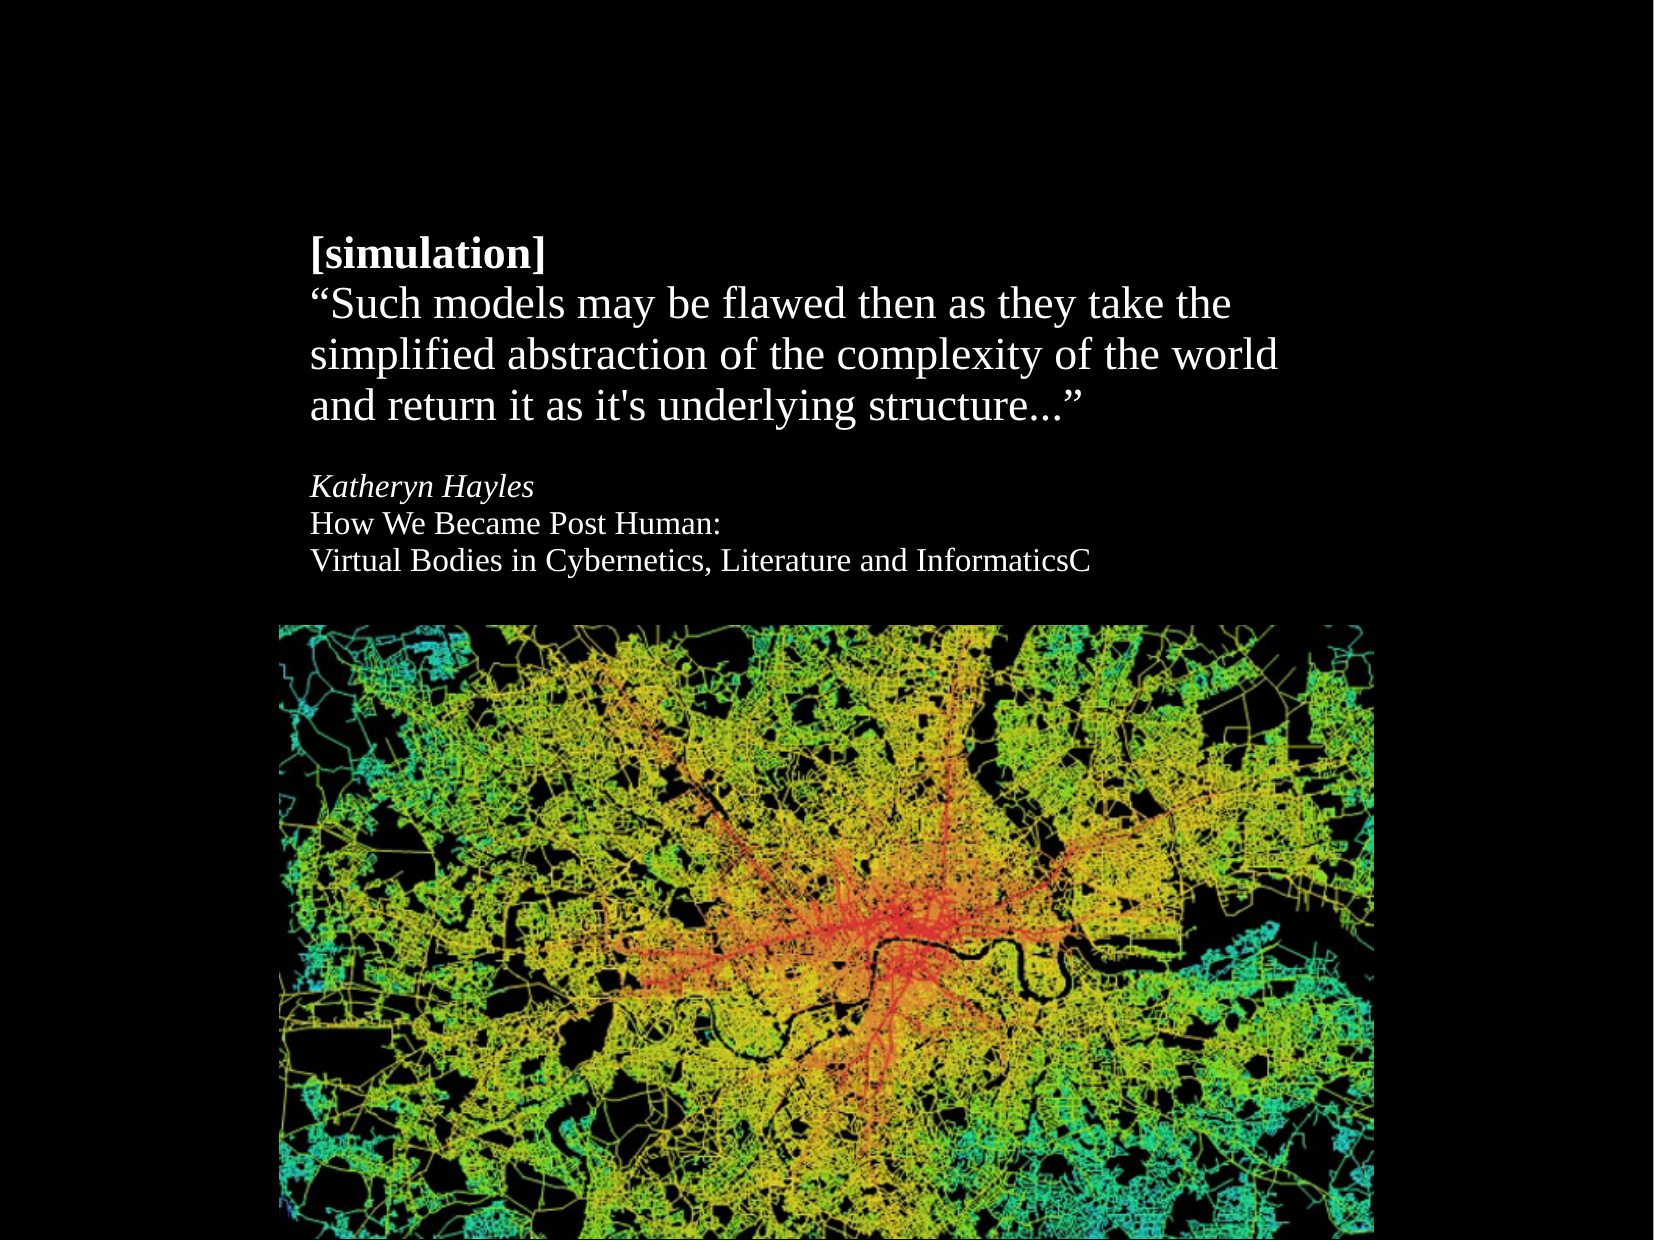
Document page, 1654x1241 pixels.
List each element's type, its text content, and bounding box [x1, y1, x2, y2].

picture [279, 625, 1374, 1239]
text_box [simulation] “Such models may be flawed then as they take the simplified abstraction of the complexity of the world and return it as it's underlying structure...” Katheryn Hayles How We Became Post Human: Virtual Bodies in Cybernetics, Literature and InformaticsC [295, 219, 1312, 591]
